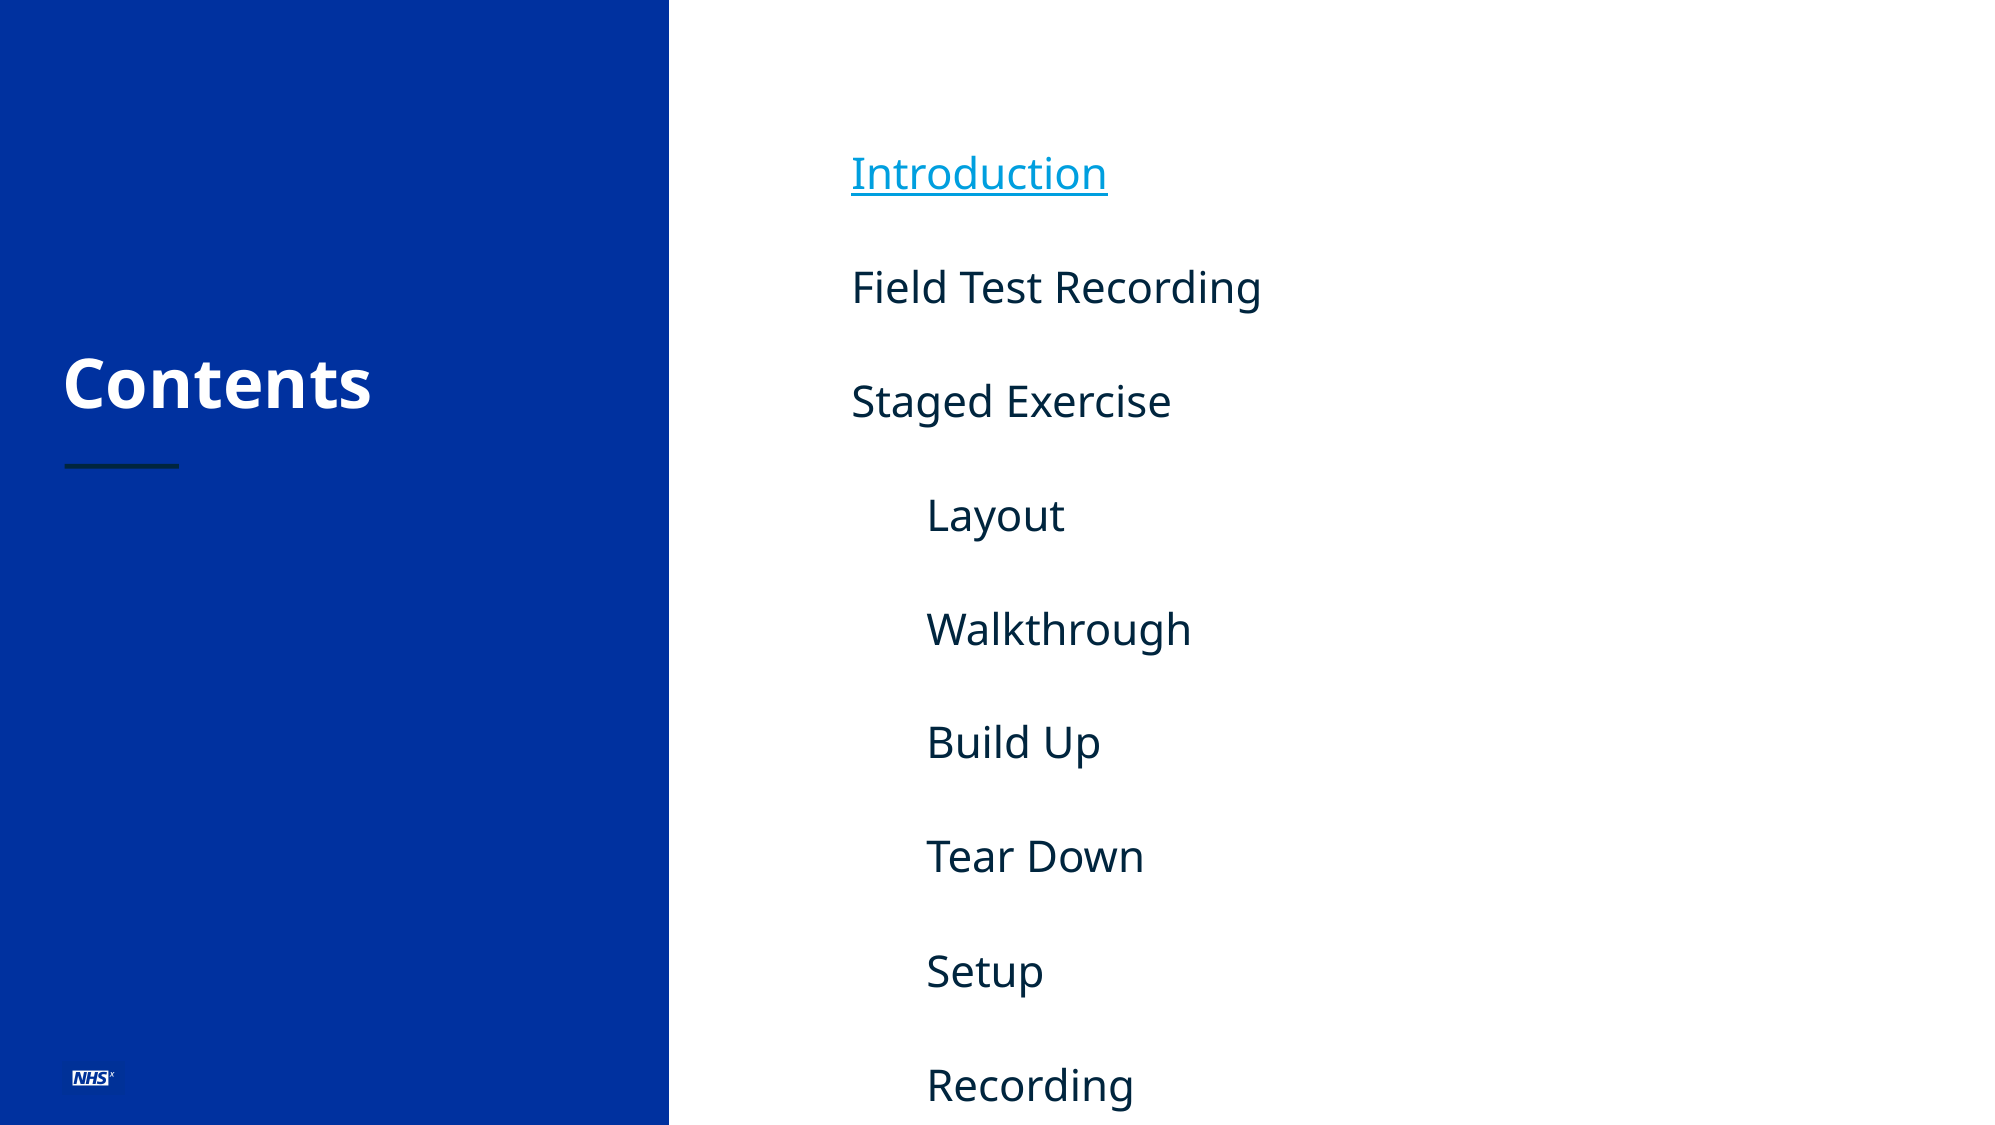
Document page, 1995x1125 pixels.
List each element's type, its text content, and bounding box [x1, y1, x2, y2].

title Contents [42, 120, 643, 443]
picture [62, 1061, 125, 1095]
list Introduction Field Test Recording Staged Exercise Layout Walkthrough Build Up Tear Down Setup Recording [831, 120, 1933, 1022]
